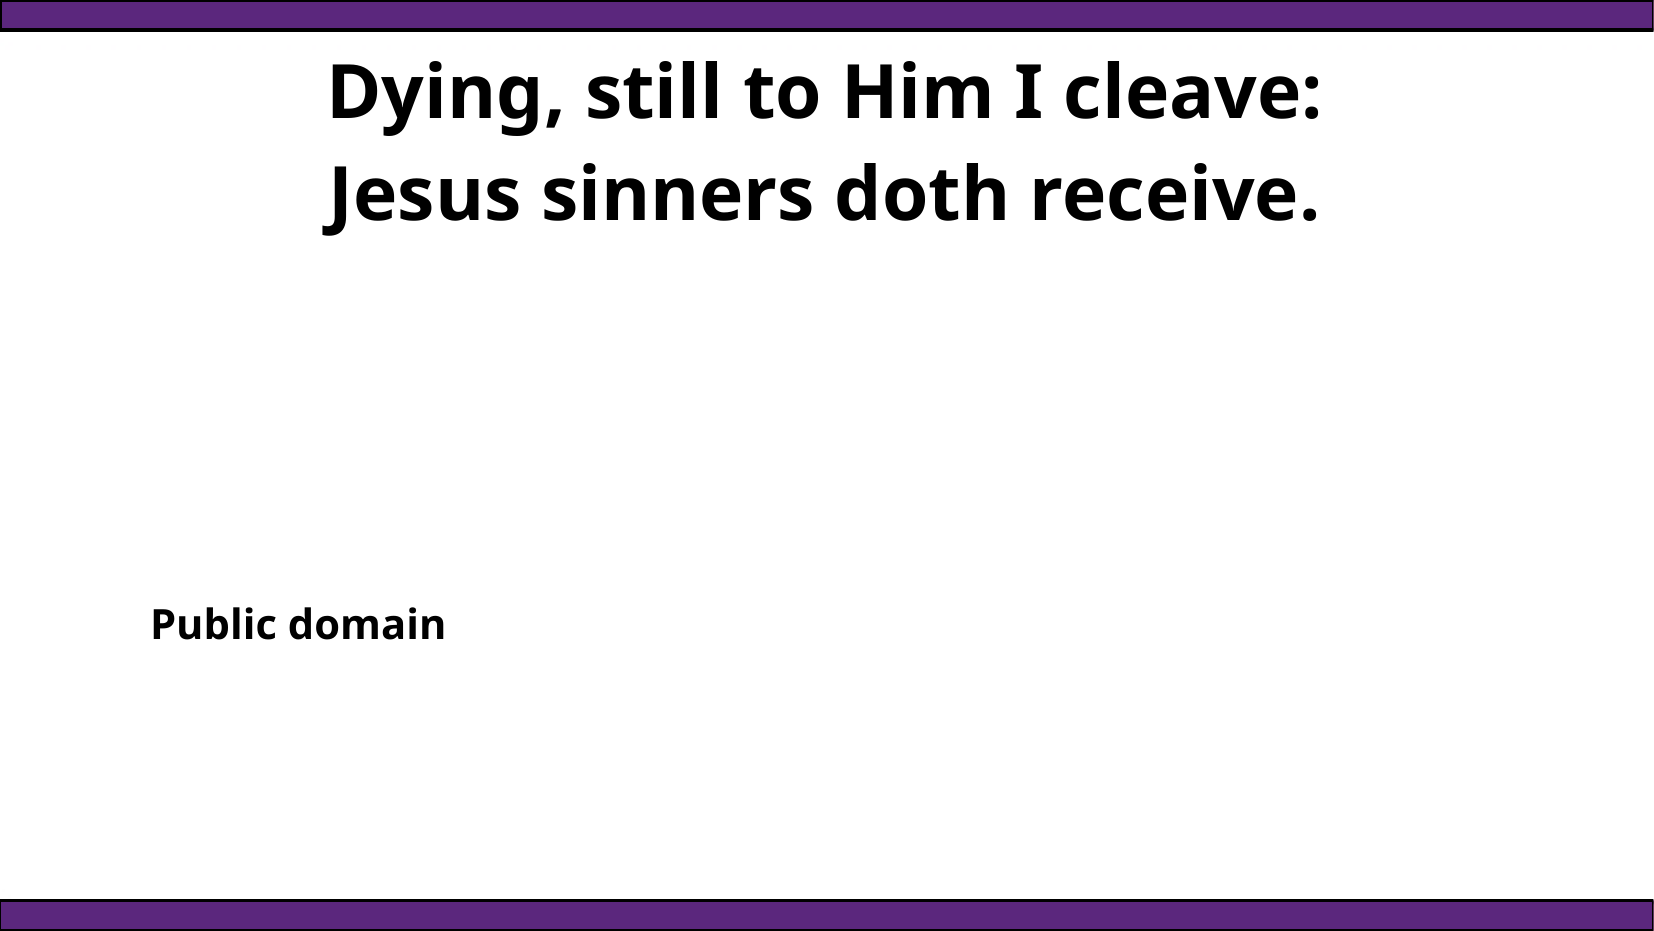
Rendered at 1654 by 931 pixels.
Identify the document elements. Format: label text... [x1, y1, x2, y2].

text_box [0, 900, 1654, 931]
text_box [0, 0, 1654, 31]
text_box Dying, still to Him I cleave: Jesus sinners doth receive. Public domain [60, 30, 1591, 645]
picture [0, 31, 1654, 900]
